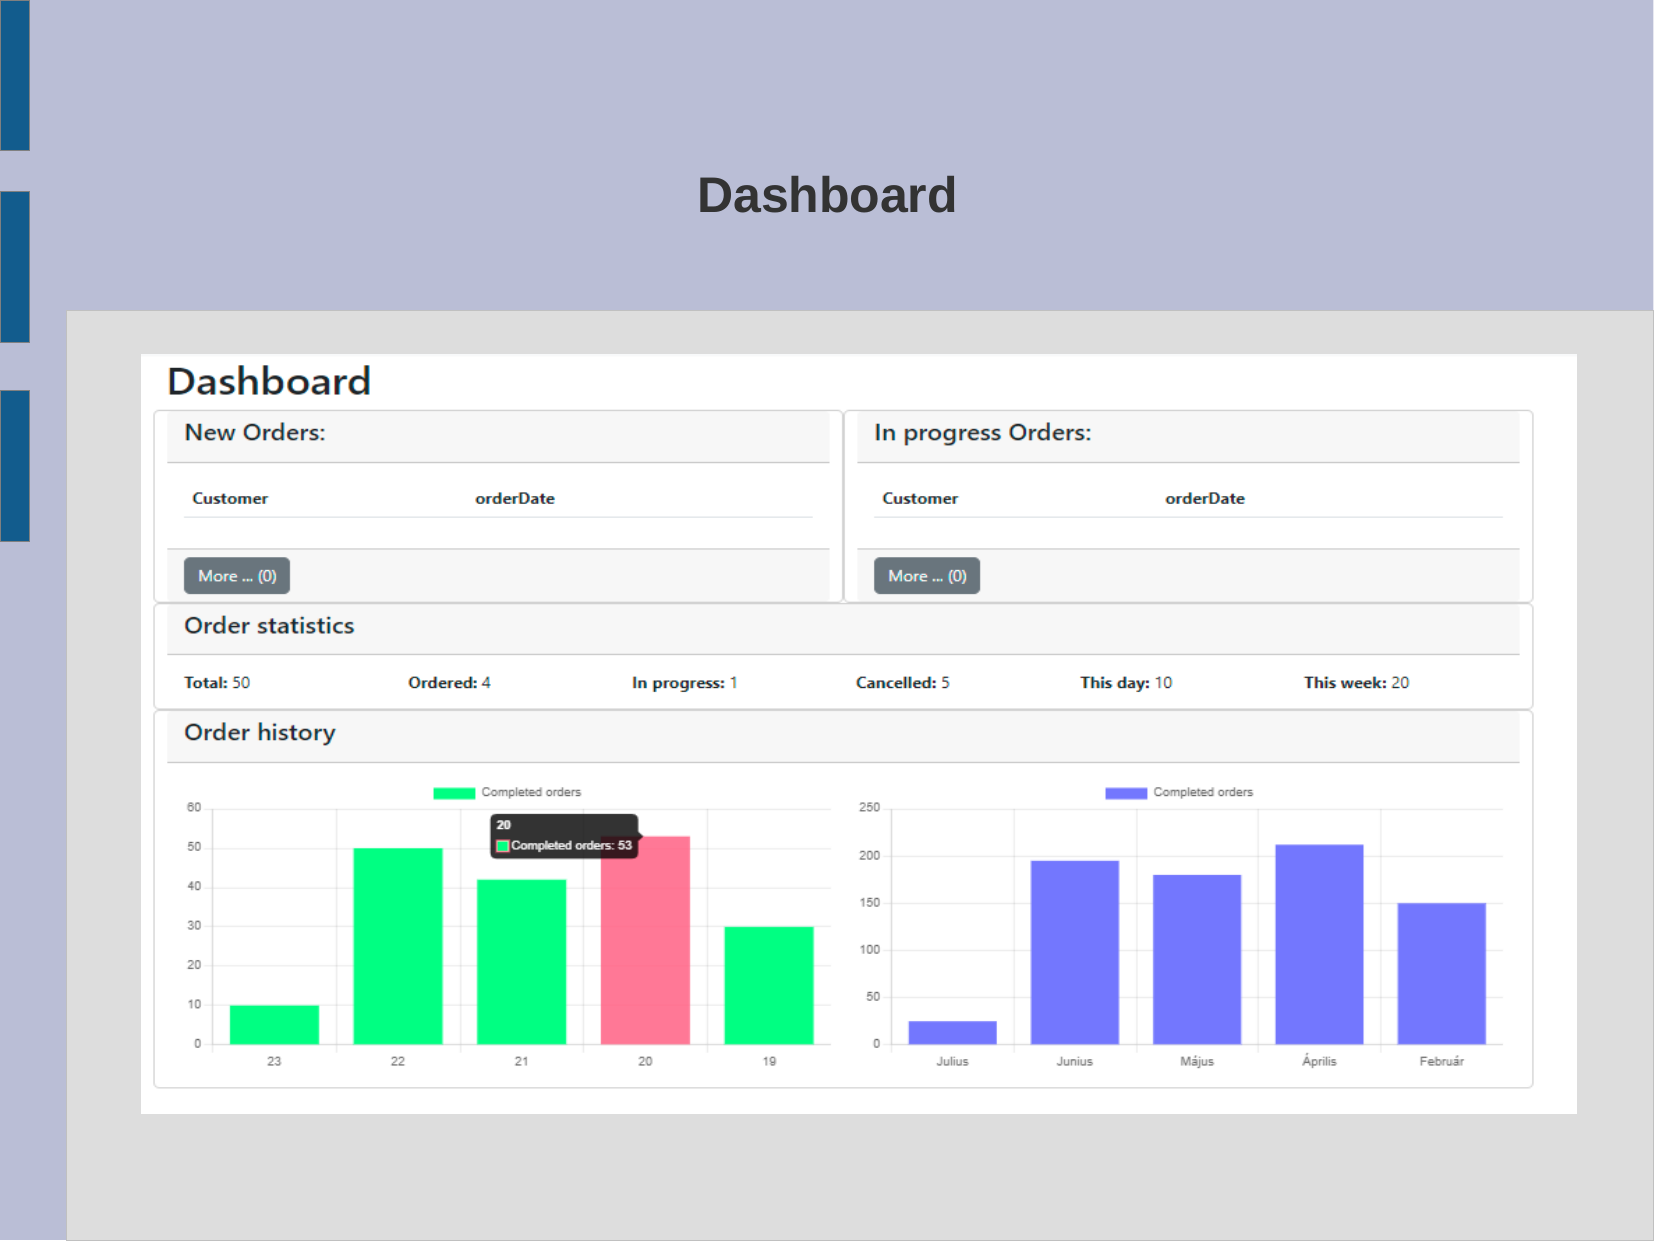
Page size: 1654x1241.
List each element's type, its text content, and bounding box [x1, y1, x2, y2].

picture [141, 354, 1577, 1114]
title Dashboard [121, 91, 1534, 299]
